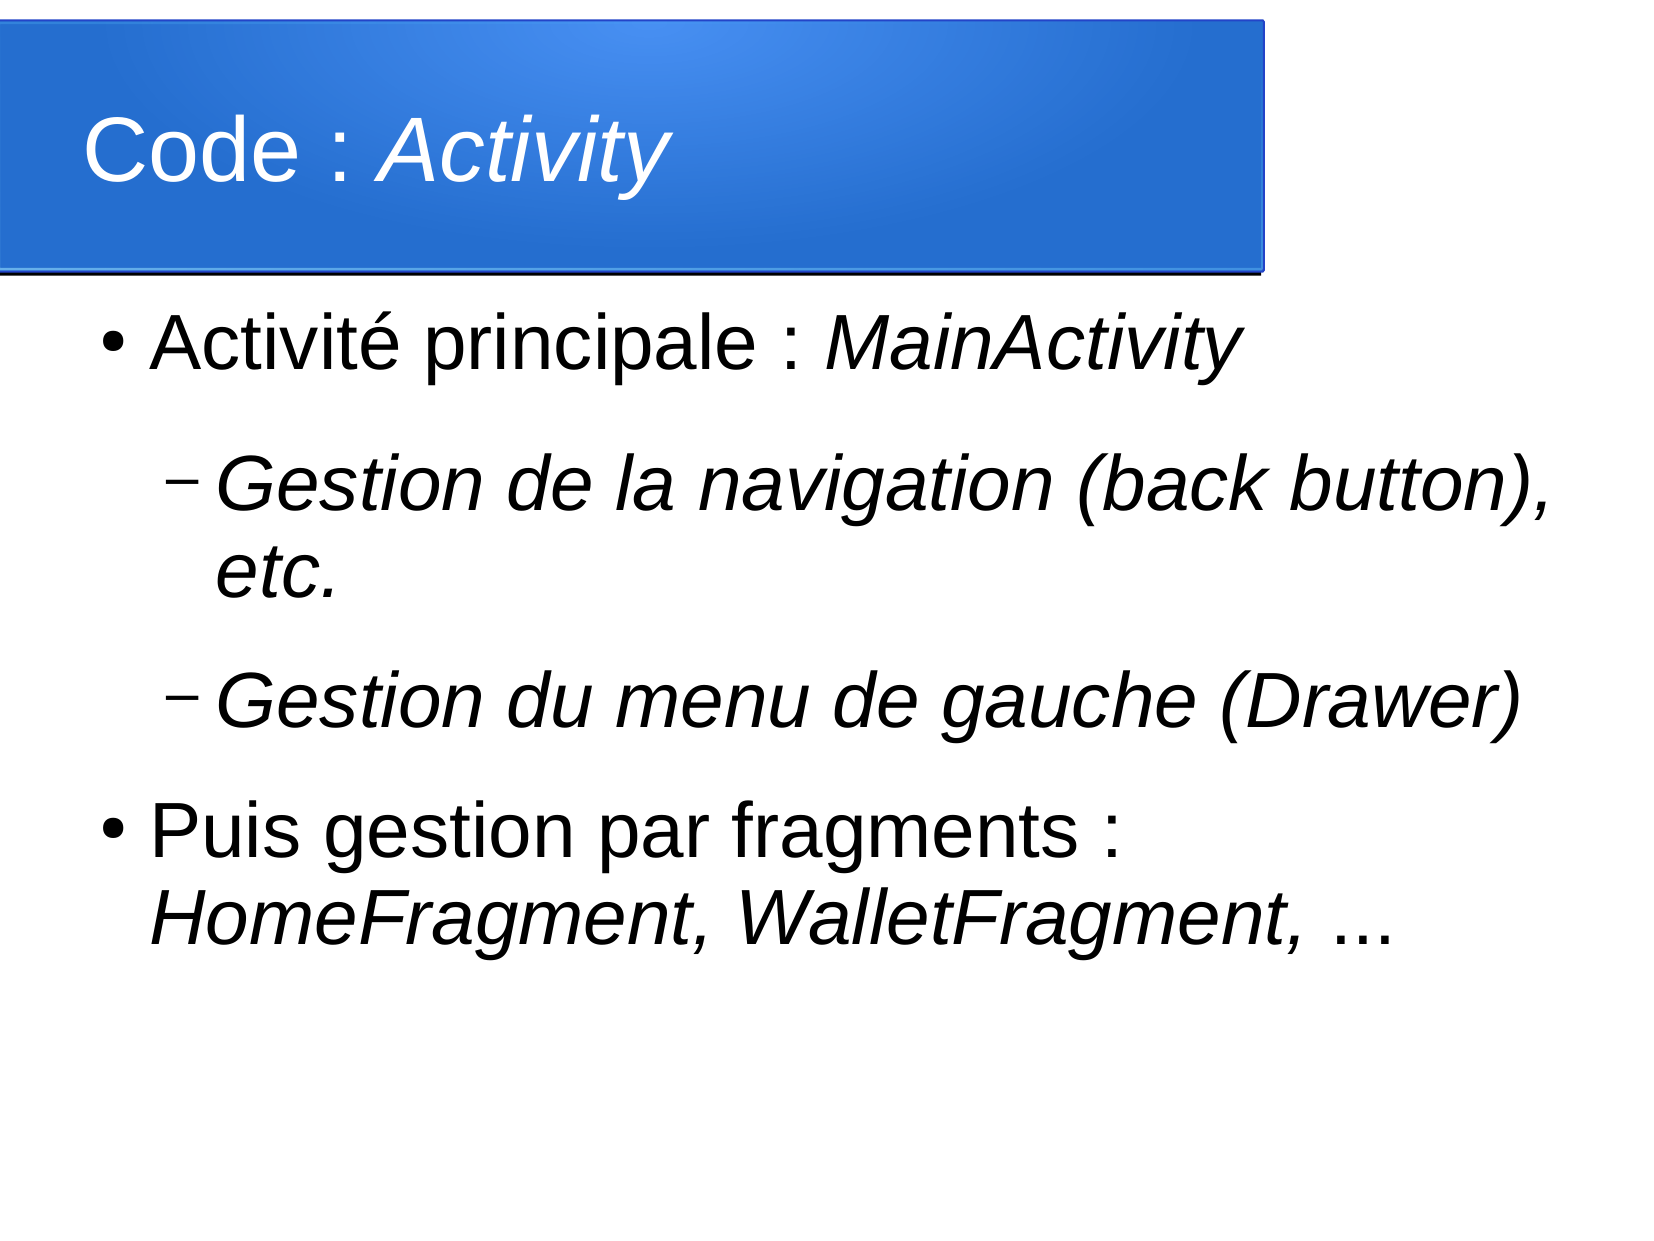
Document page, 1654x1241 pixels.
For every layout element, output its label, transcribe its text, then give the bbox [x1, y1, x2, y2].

list Activité principale : MainActivity Gestion de la navigation (back button), etc. Gestion du menu de gauche (Drawer) Puis gestion par fragments : HomeFragment, WalletFragment, ... [82, 299, 1571, 1019]
title Code : Activity [82, 47, 1235, 252]
